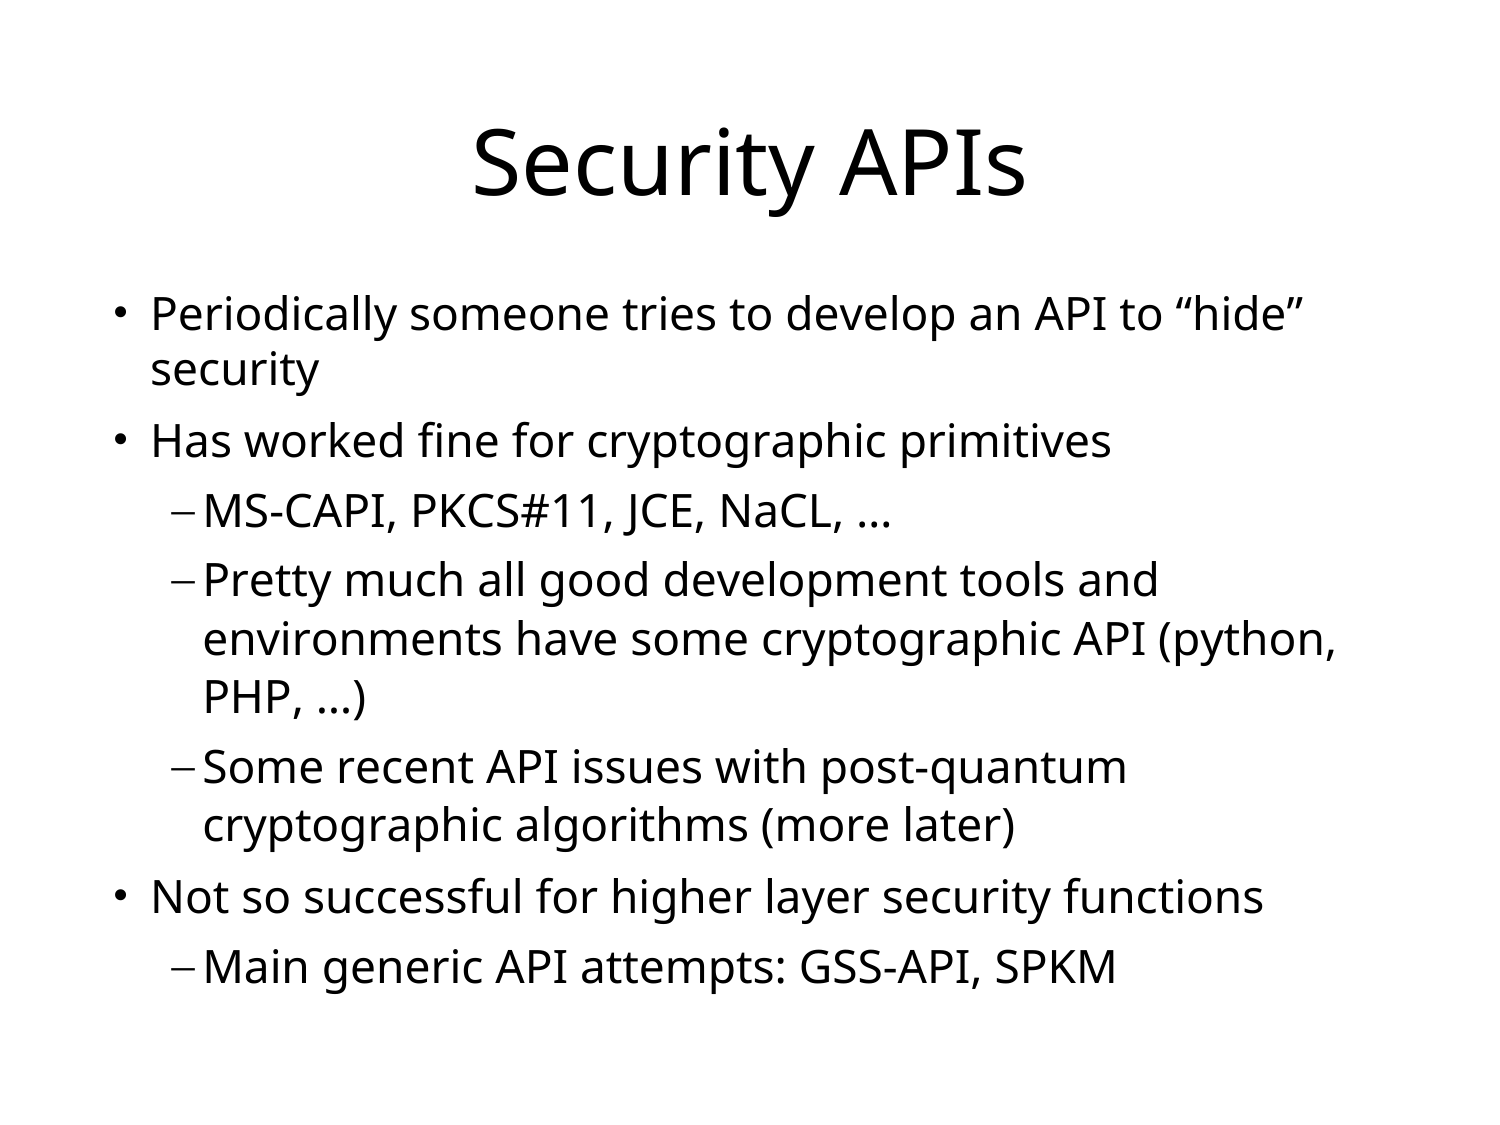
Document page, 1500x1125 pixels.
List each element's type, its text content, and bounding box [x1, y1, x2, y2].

list Periodically someone tries to develop an API to “hide” security Has worked fine for cryptographic primitives MS-CAPI, PKCS#11, JCE, NaCL, … Pretty much all good development tools and environments have some cryptographic API (python, PHP, …) Some recent API issues with post-quantum cryptographic algorithms (more later) Not so successful for higher layer security functions Main generic API attempts: GSS-API, SPKM [112, 283, 1388, 997]
title Security APIs [112, 44, 1388, 272]
